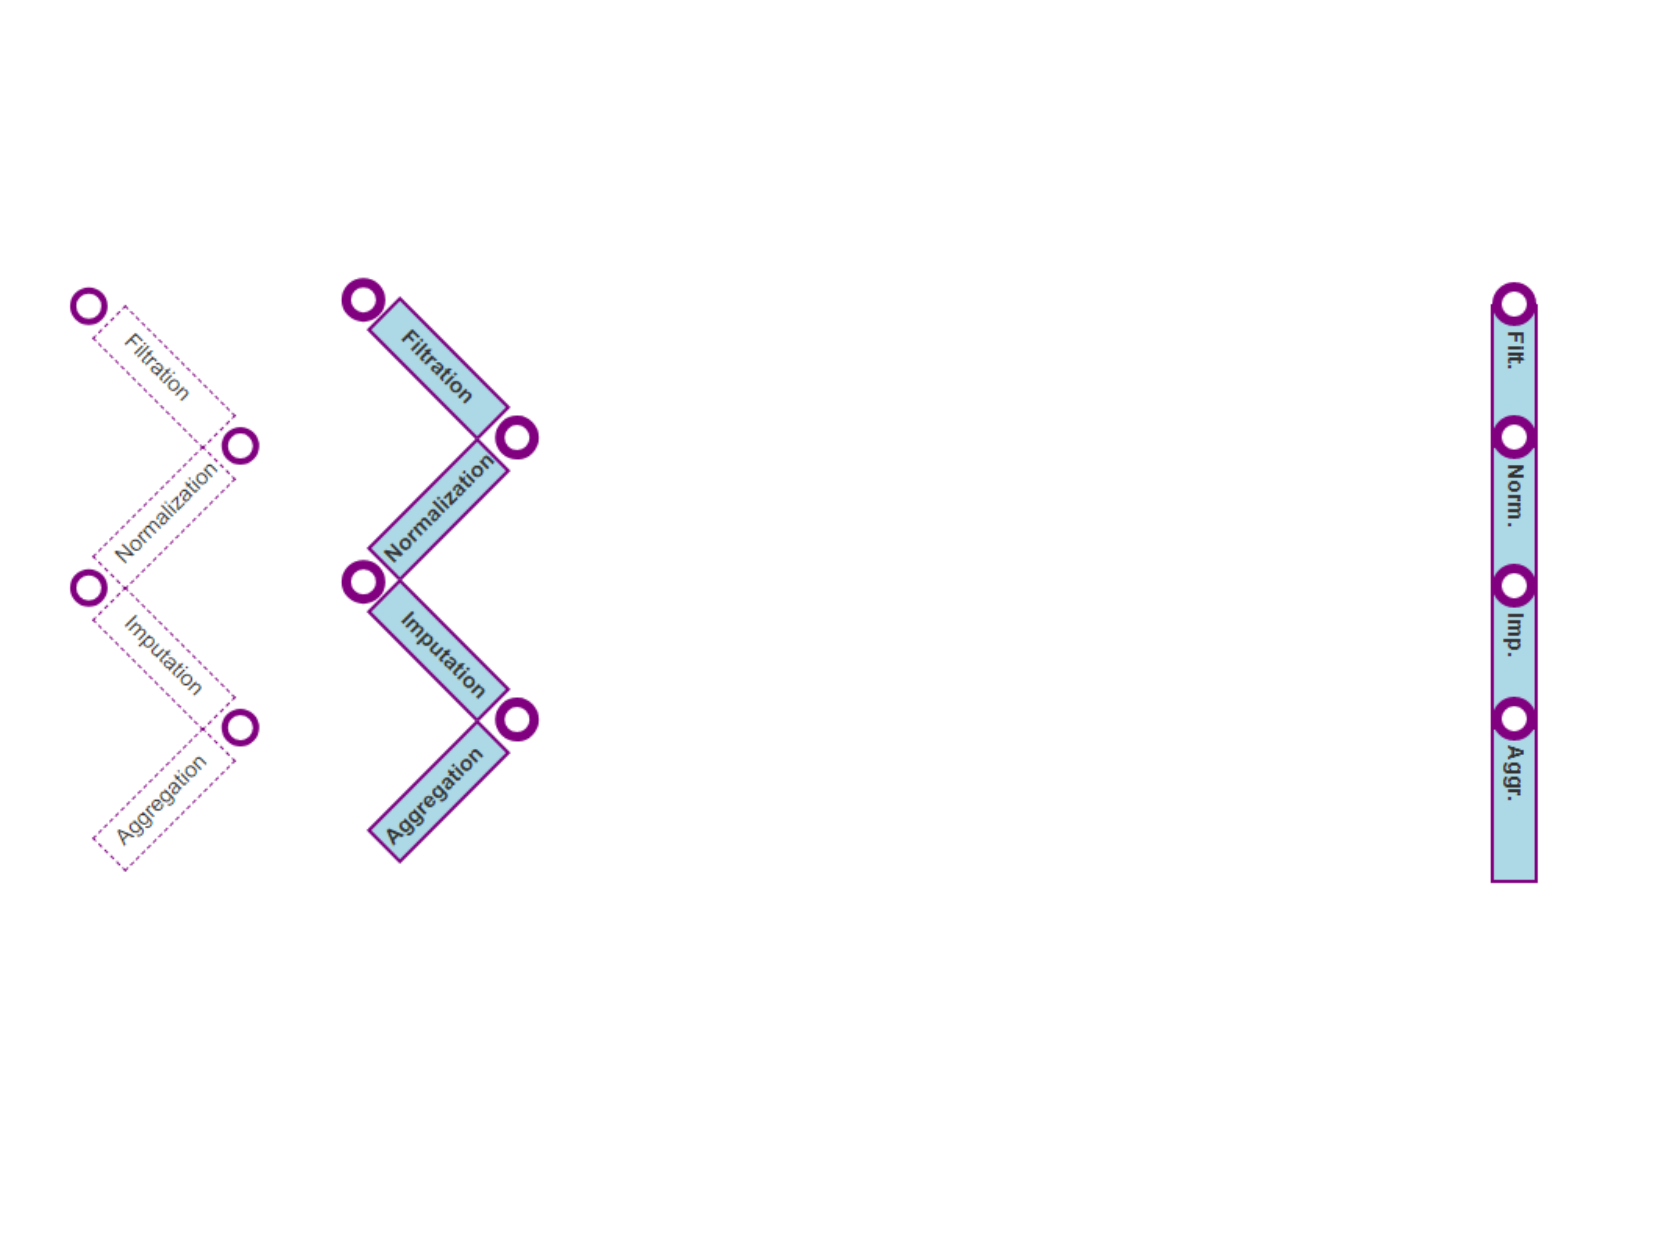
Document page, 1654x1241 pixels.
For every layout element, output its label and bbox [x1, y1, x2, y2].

picture [47, 274, 277, 886]
picture [317, 267, 567, 878]
picture [1455, 259, 1571, 913]
